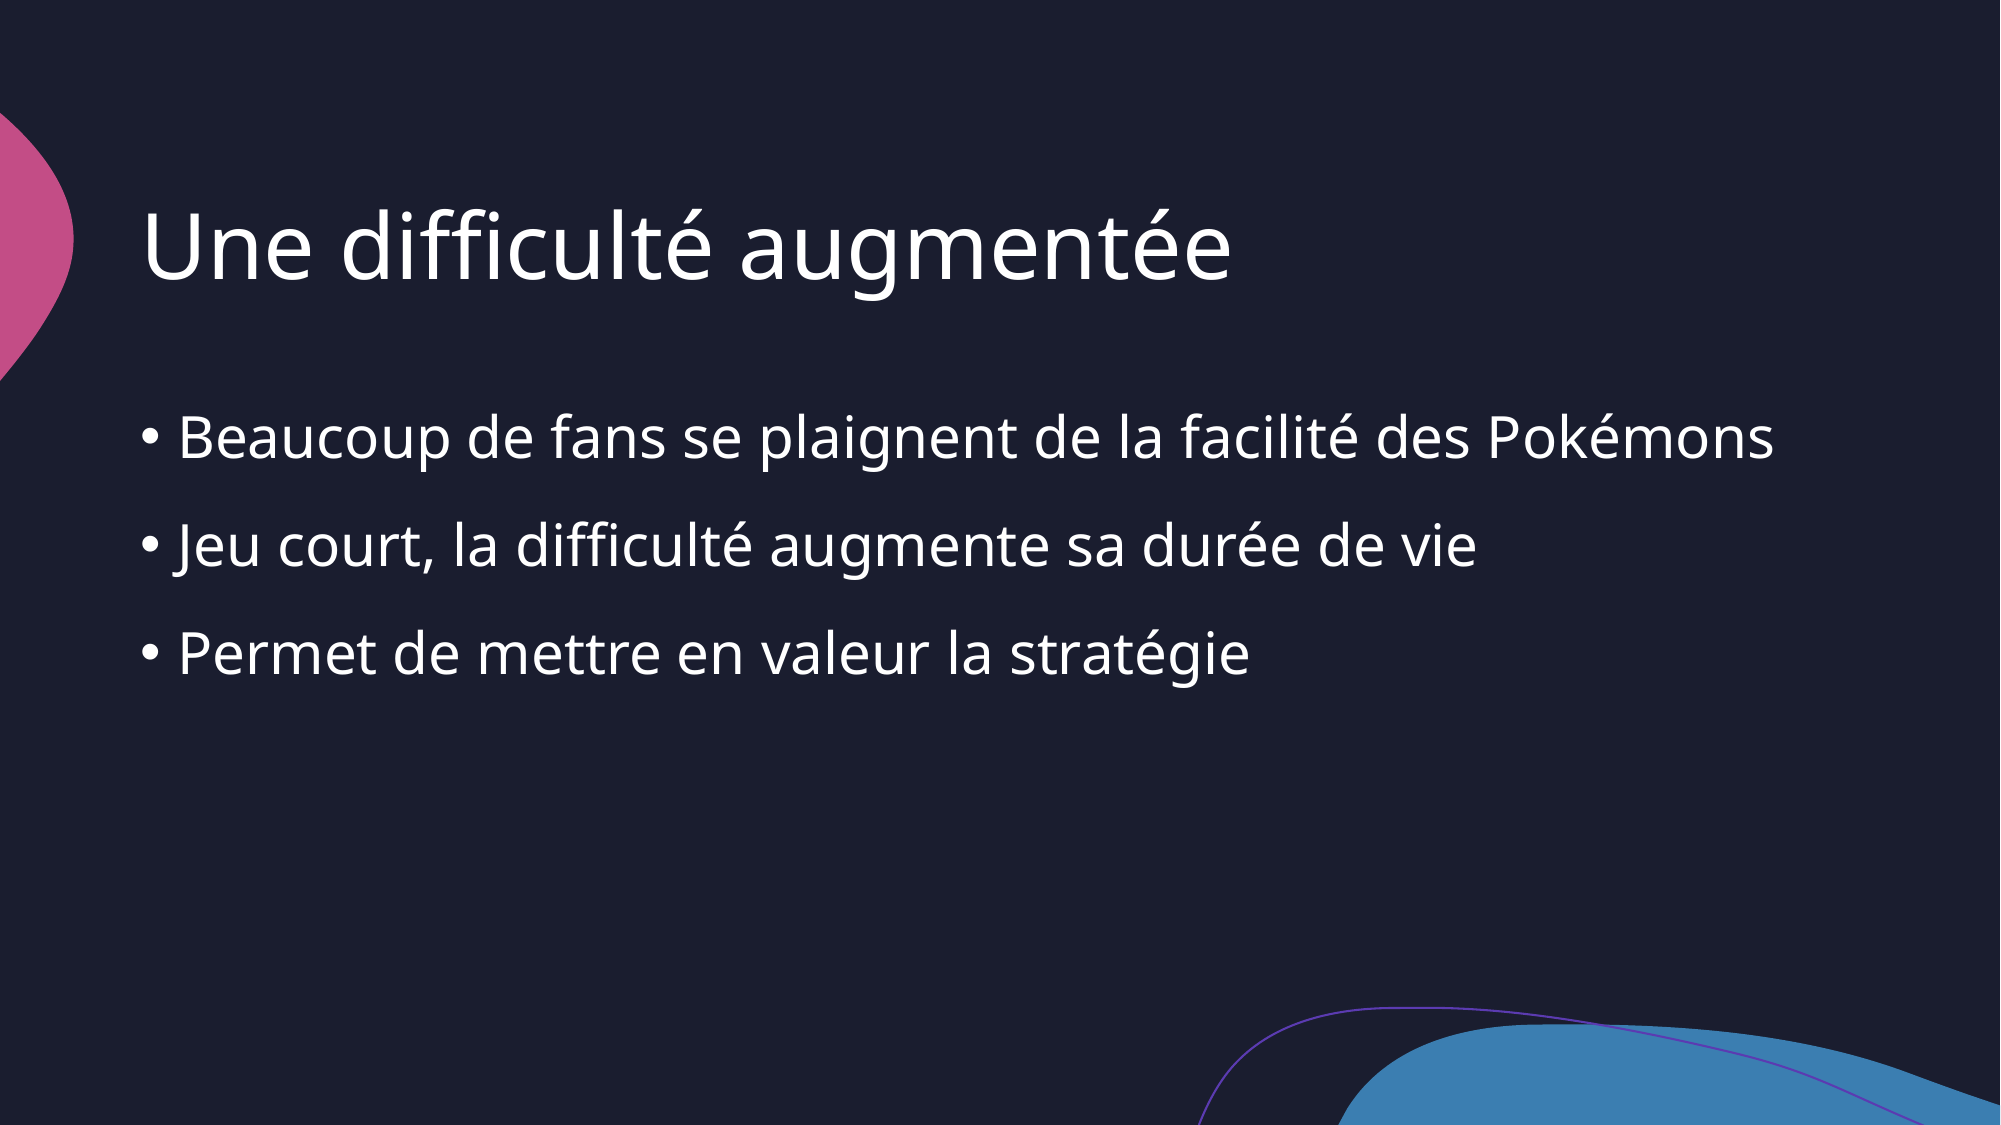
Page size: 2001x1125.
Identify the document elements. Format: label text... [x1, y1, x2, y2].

title Une difficulté augmentée [125, 125, 1876, 375]
list Beaucoup de fans se plaignent de la facilité des Pokémons Jeu court, la difficulté augmente sa durée de vie Permet de mettre en valeur la stratégie [125, 375, 1876, 1002]
